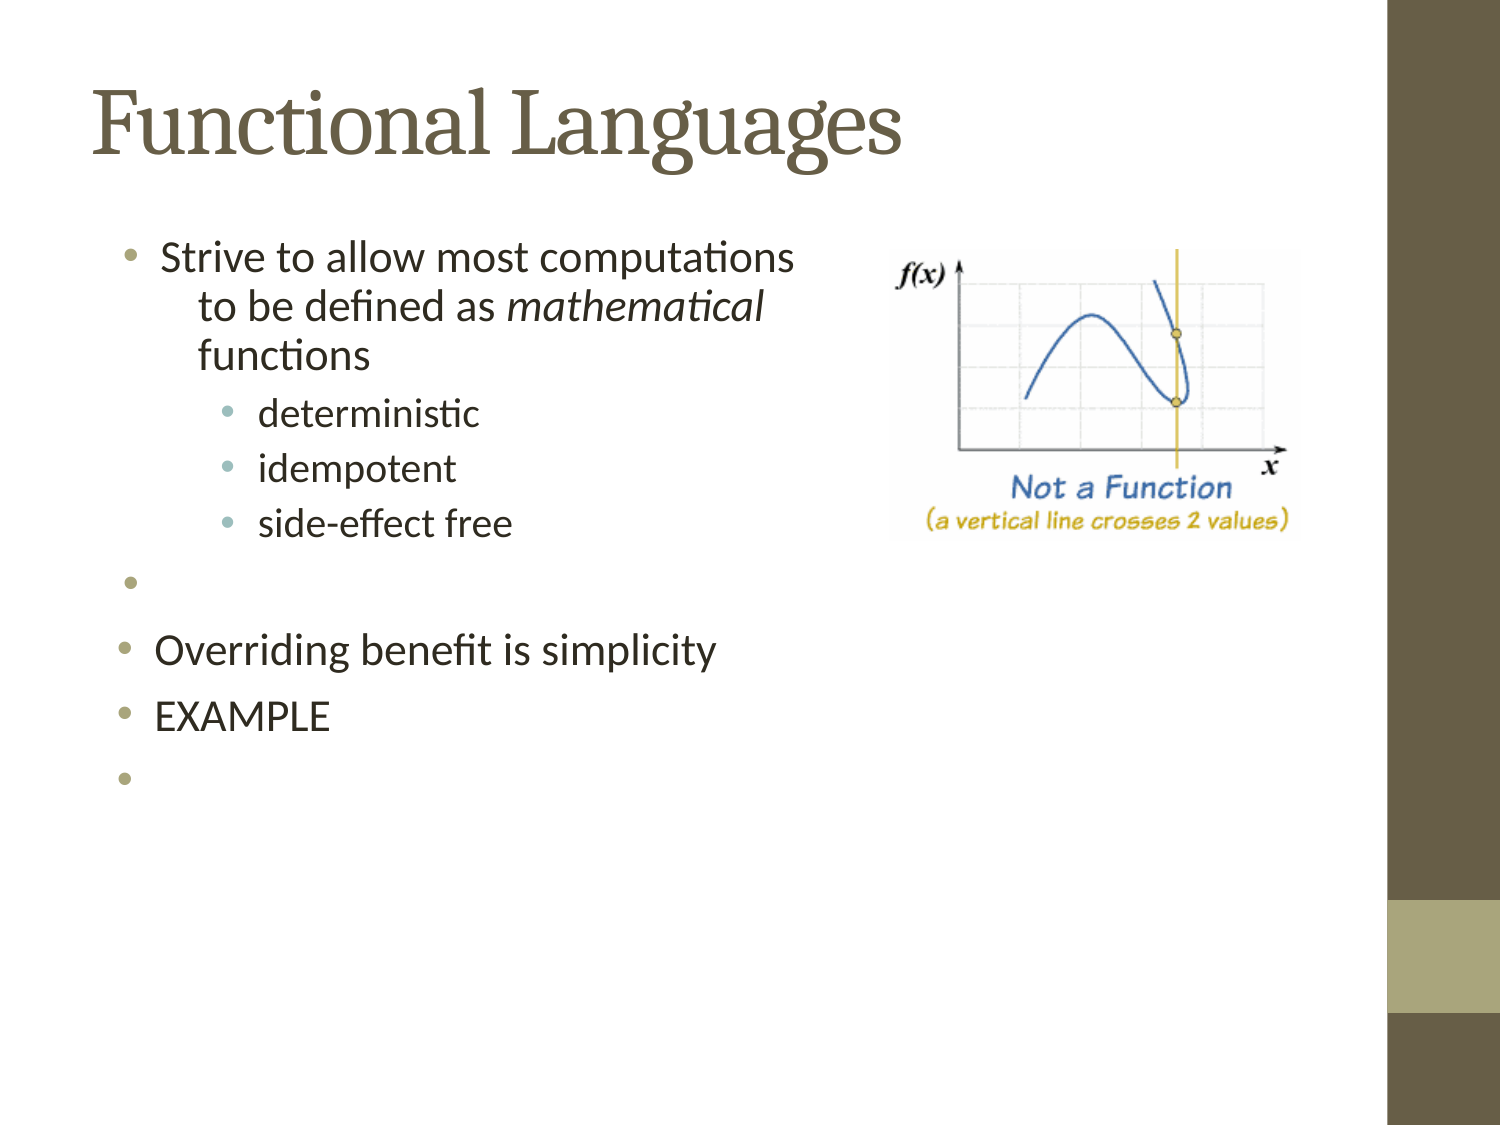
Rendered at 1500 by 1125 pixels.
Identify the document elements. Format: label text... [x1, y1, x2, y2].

text_box Overriding benefit is simplicity EXAMPLE [64, 612, 1276, 963]
text_box [826, 237, 1326, 576]
text_box Strive to allow most computations to be defined as mathematical functions deterministic idempotent side-effect free [70, 224, 826, 576]
title Functional Languages [75, 45, 1326, 188]
picture [889, 249, 1301, 541]
